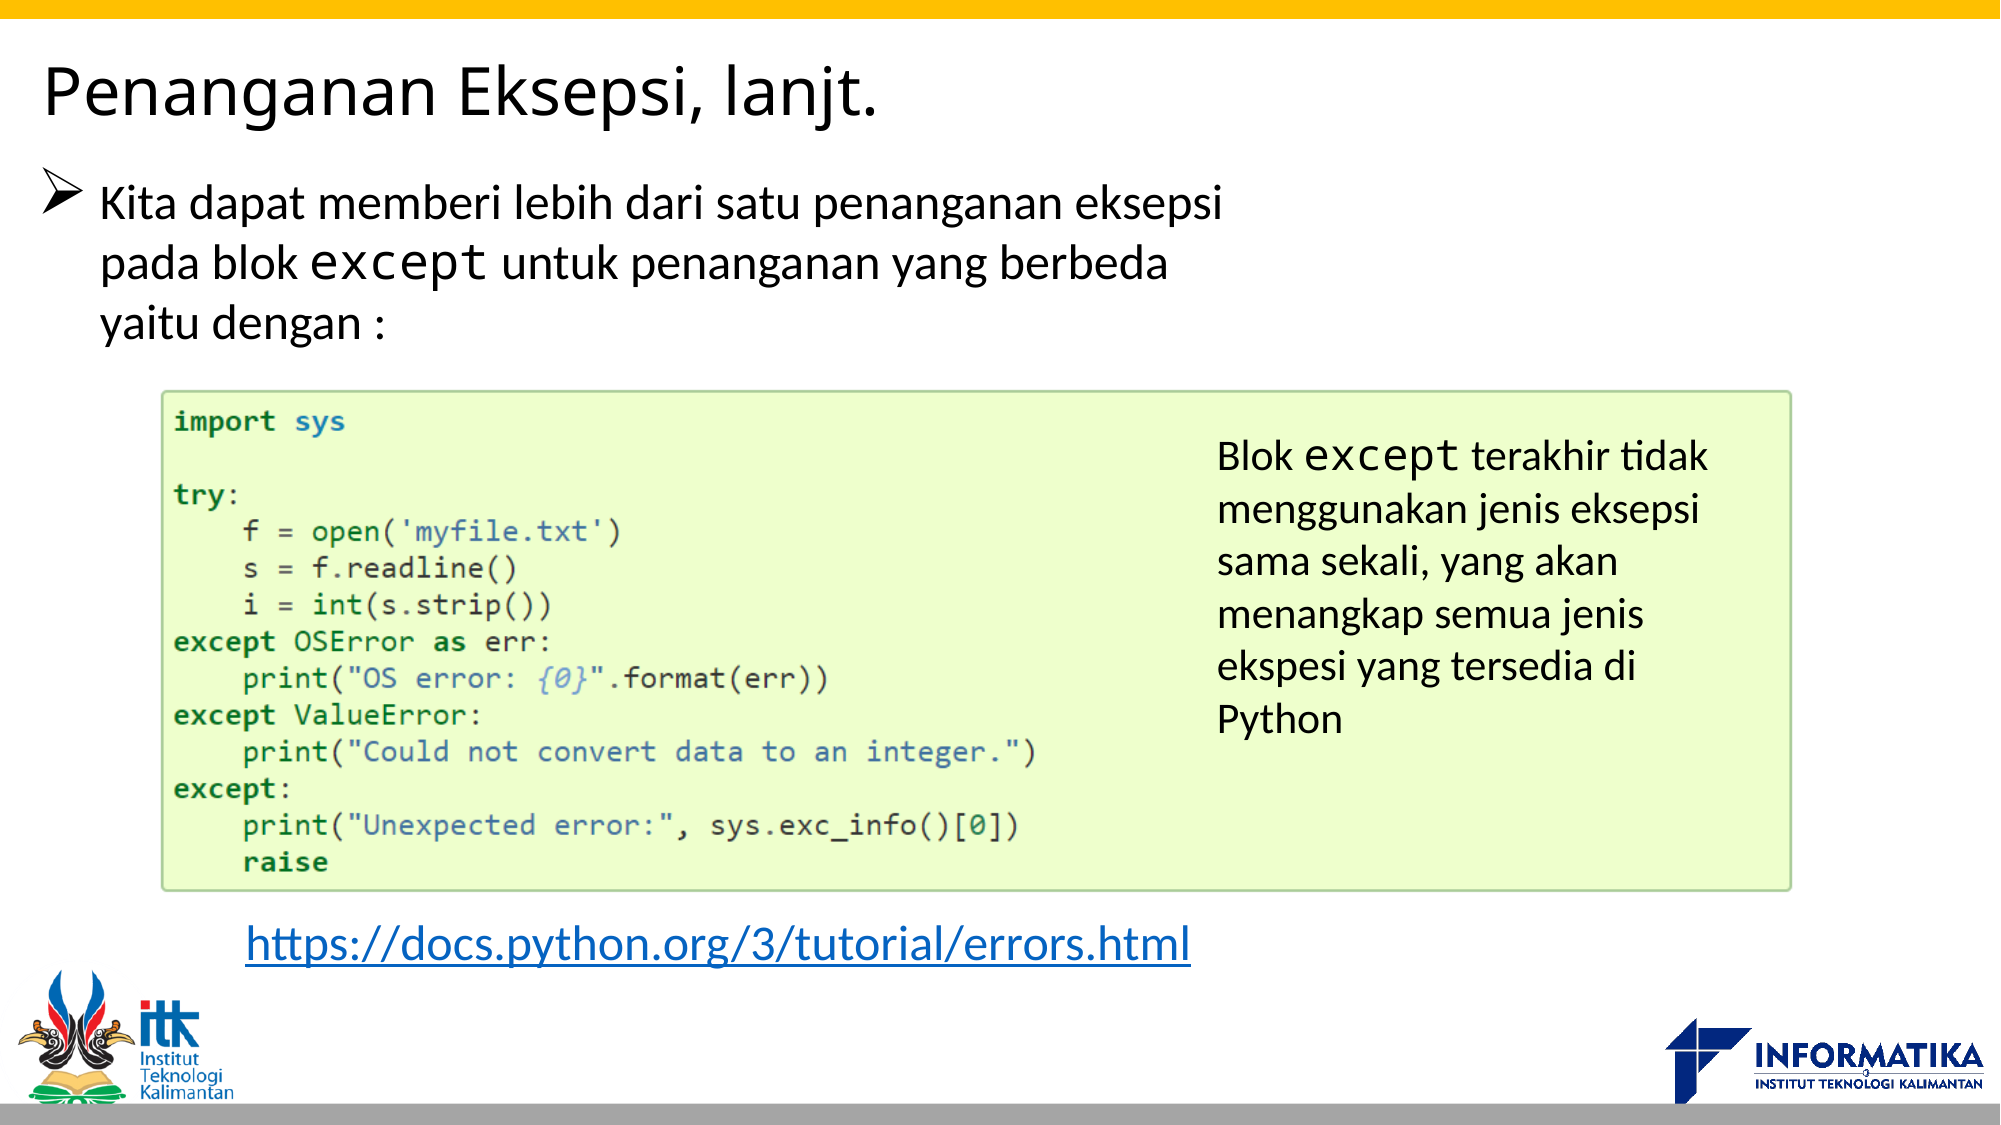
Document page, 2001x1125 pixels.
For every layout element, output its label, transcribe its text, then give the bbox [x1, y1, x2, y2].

text_box Blok except terakhir tidak menggunakan jenis eksepsi sama sekali, yang akan menangkap semua jenis ekspesi yang tersedia di Python [1202, 419, 1764, 750]
title Penanganan Eksepsi, lanjt. [22, 38, 1887, 162]
text_box https://docs.python.org/3/tutorial/errors.html [230, 903, 1207, 978]
text_box Kita dapat memberi lebih dari satu penanganan eksepsi pada blok except untuk penanganan yang berbeda yaitu dengan : [22, 162, 1296, 357]
picture [1664, 1017, 1984, 1103]
picture [157, 382, 1795, 903]
picture [0, 936, 252, 1103]
text_box [0, 0, 2000, 19]
